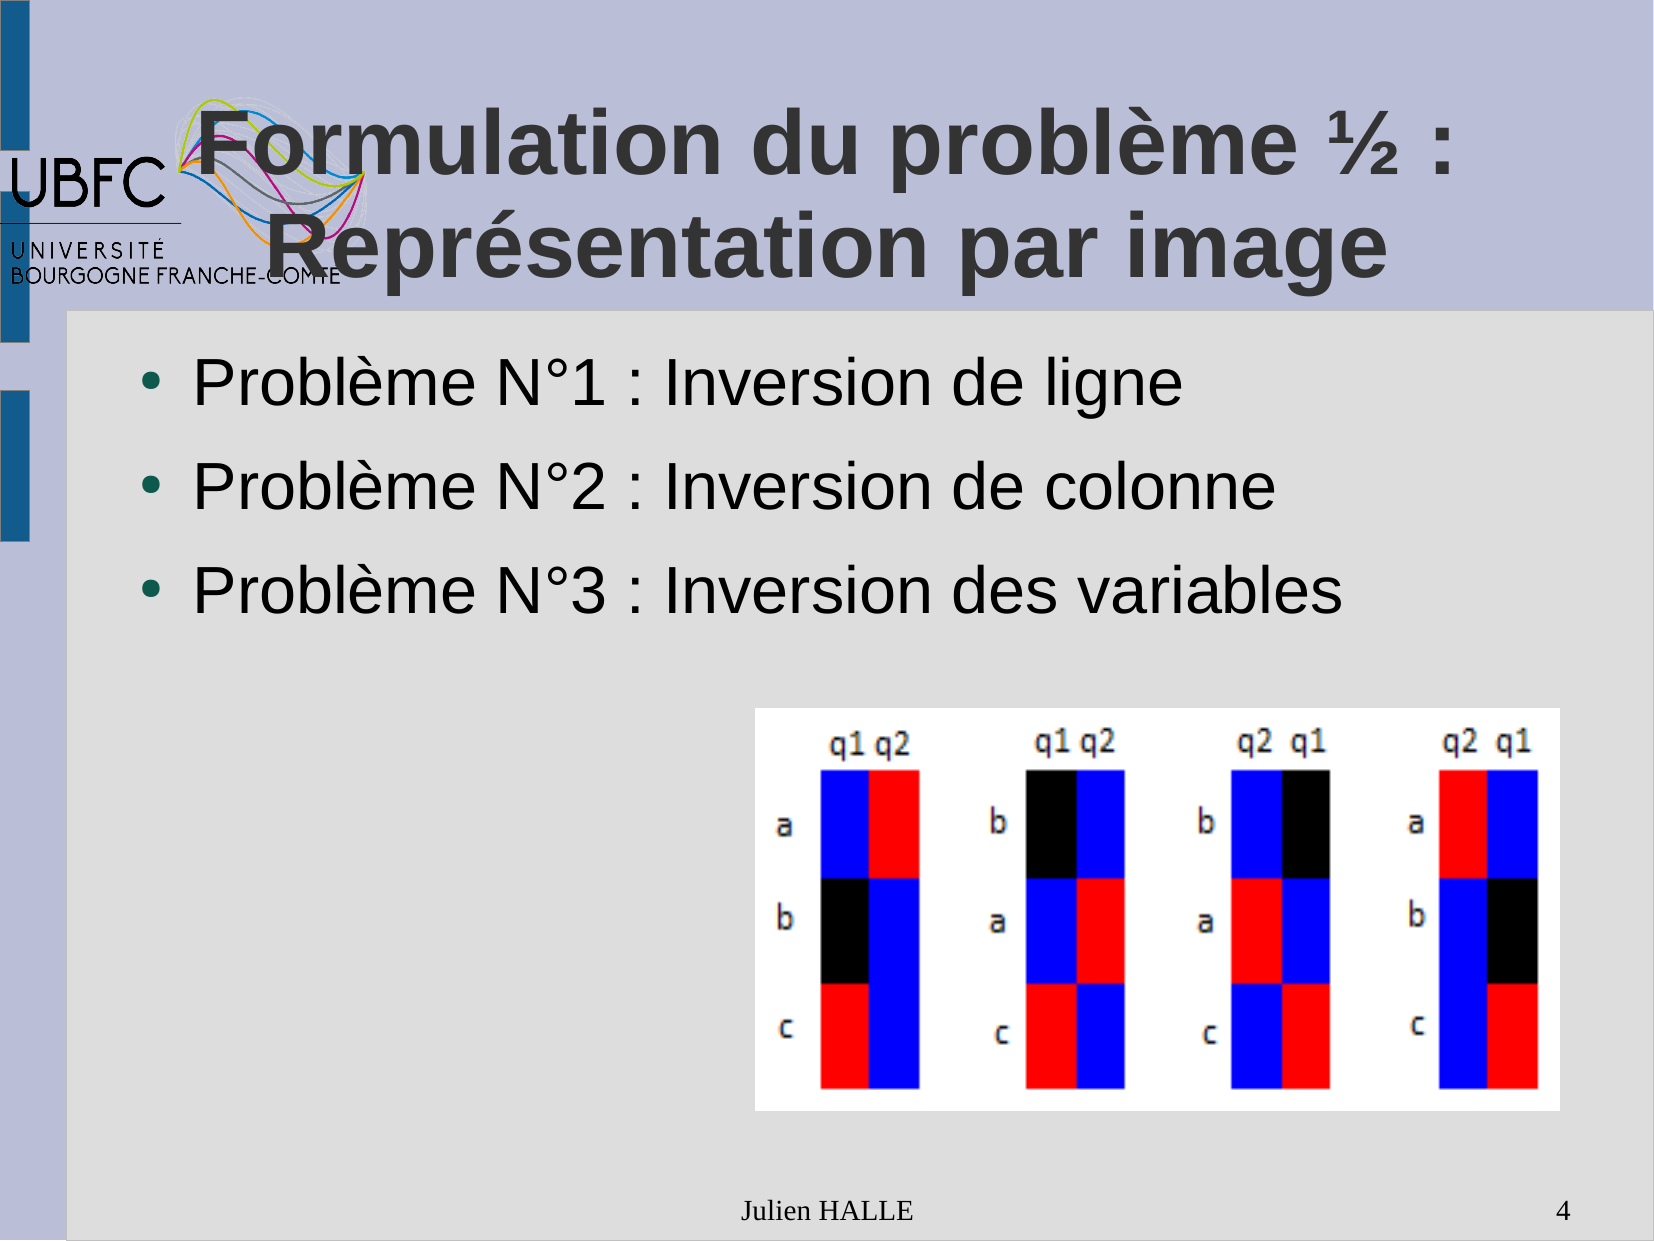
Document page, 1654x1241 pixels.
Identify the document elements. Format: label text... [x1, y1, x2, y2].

list Problème N°1 : Inversion de ligne Problème N°2 : Inversion de colonne Problème N°3 : Inversion des variables [121, 344, 1534, 1127]
picture [755, 708, 1560, 1111]
title Formulation du problème ½ : Représentation par image [121, 91, 1534, 299]
picture [0, 97, 121, 284]
